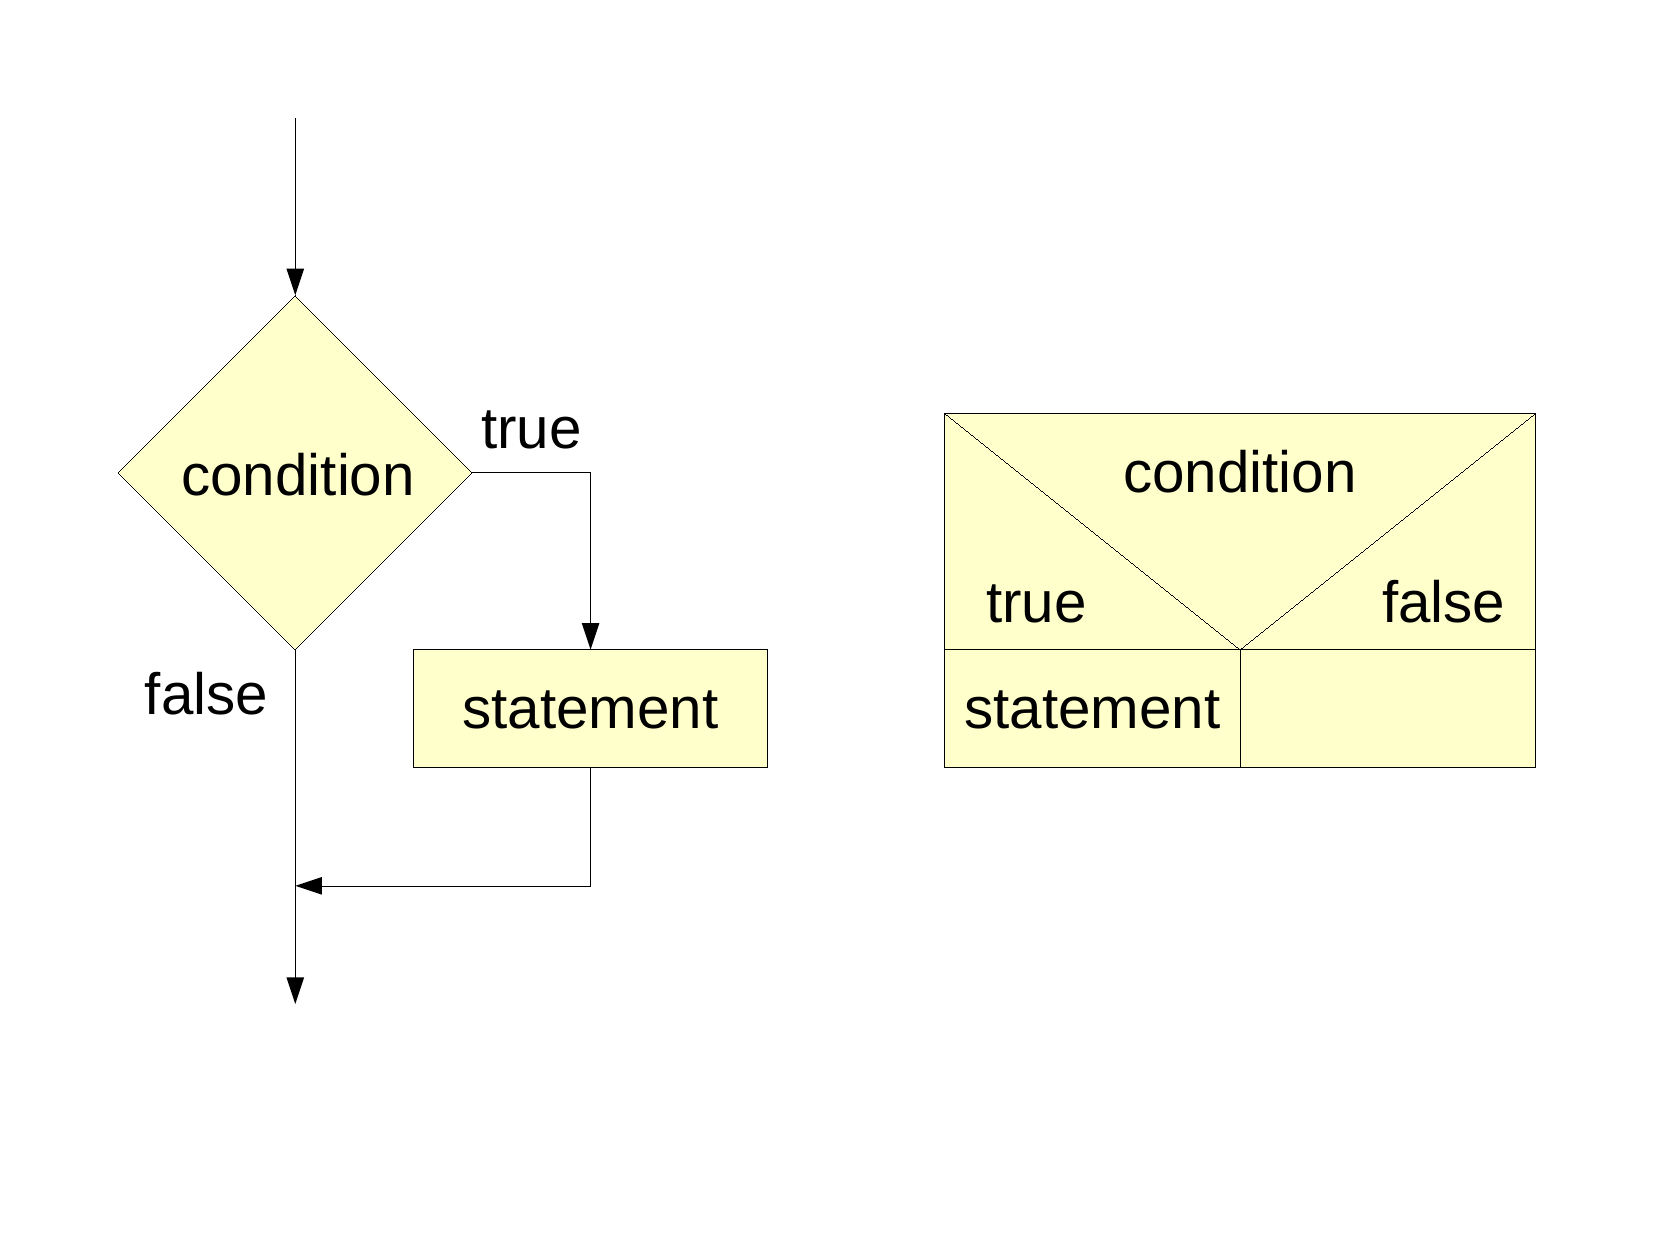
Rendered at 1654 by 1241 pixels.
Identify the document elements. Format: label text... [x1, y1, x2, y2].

text_box true [442, 383, 621, 473]
text_box [118, 295, 431, 649]
text_box condition [1110, 431, 1371, 514]
text_box [432, 432, 472, 513]
text_box condition [165, 431, 432, 520]
text_box false [118, 649, 296, 739]
text_box false [1358, 561, 1530, 644]
text_box statement [944, 649, 1241, 768]
text_box statement [413, 649, 768, 768]
text_box true [950, 561, 1123, 644]
text_box [944, 413, 1536, 768]
